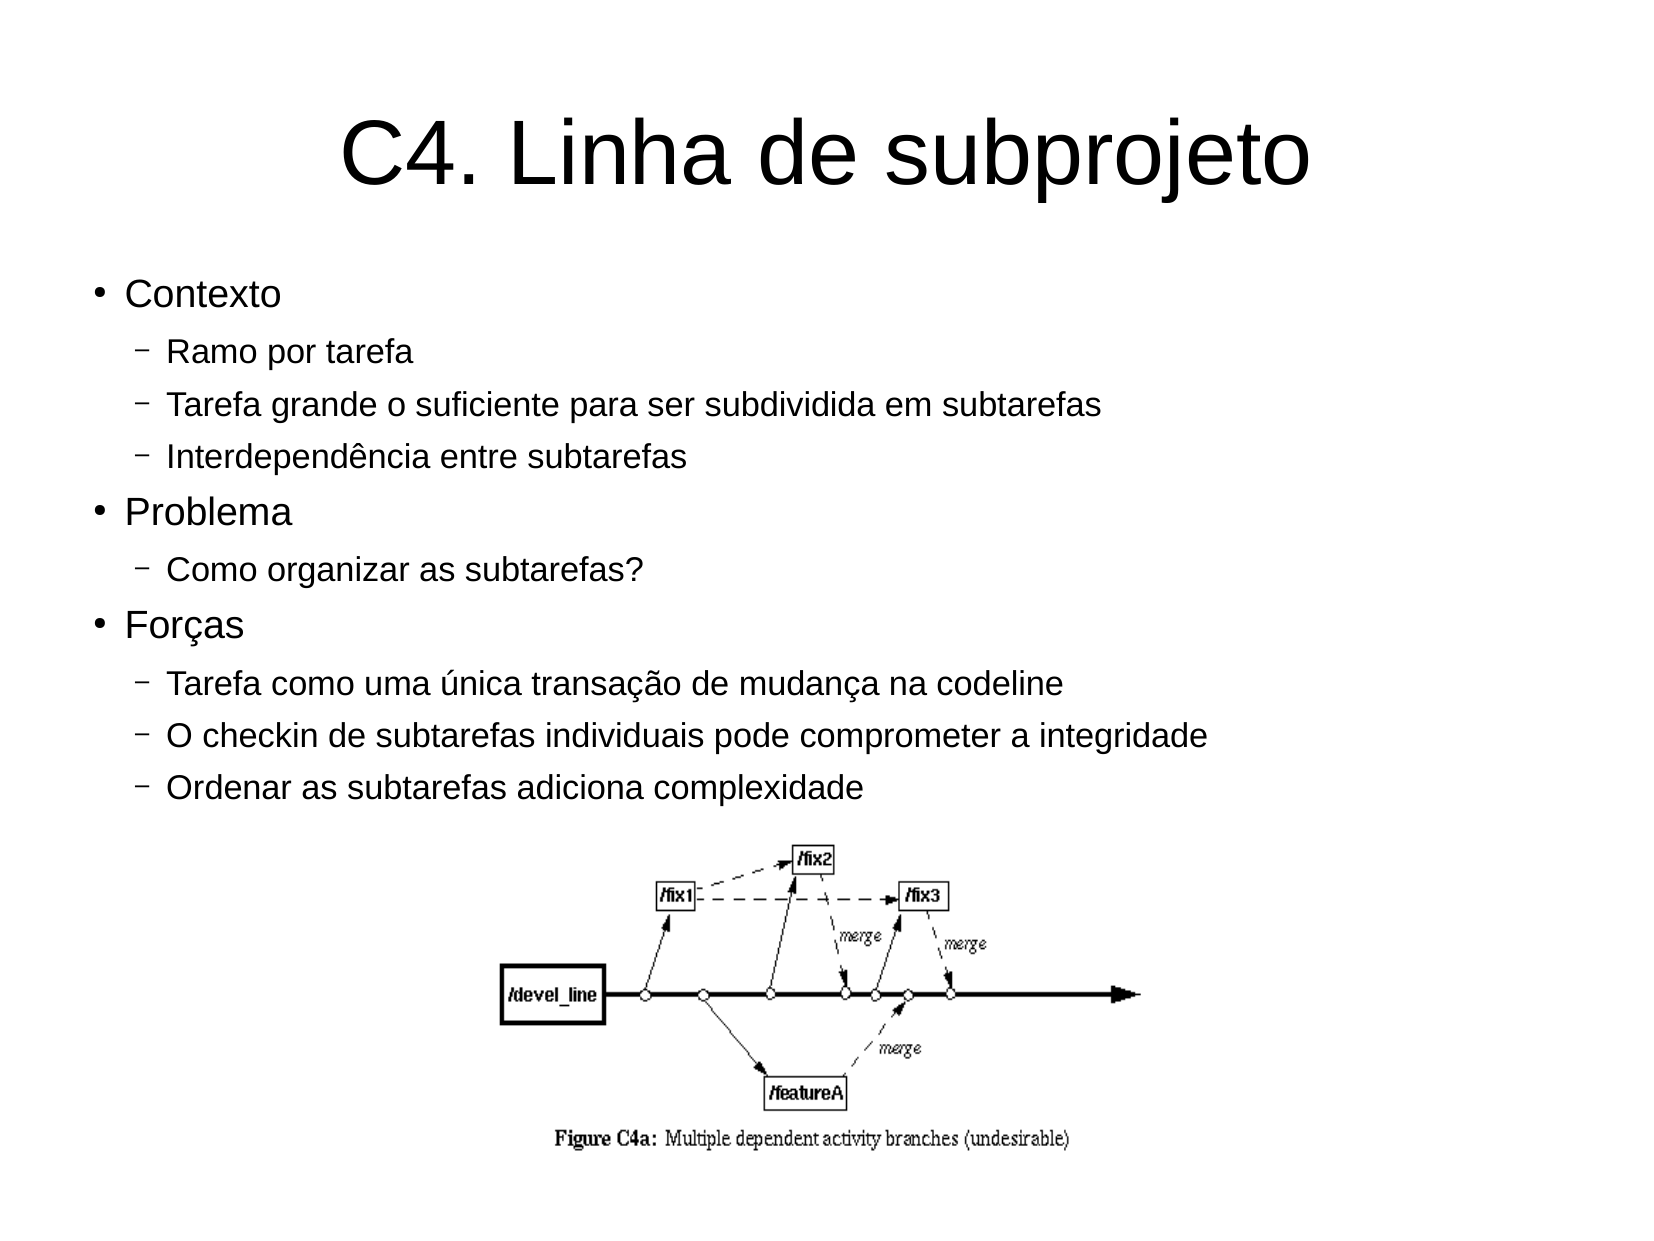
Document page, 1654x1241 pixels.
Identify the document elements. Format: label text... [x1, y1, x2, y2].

picture [483, 826, 1158, 1165]
list Contexto Ramo por tarefa Tarefa grande o suficiente para ser subdividida em subtarefas Interdependência entre subtarefas Problema Como organizar as subtarefas? Forças Tarefa como uma única transação de mudança na codeline O checkin de subtarefas individuais pode comprometer a integridade Ordenar as subtarefas adiciona complexidade [82, 271, 1571, 815]
title C4. Linha de subprojeto [82, 49, 1571, 257]
